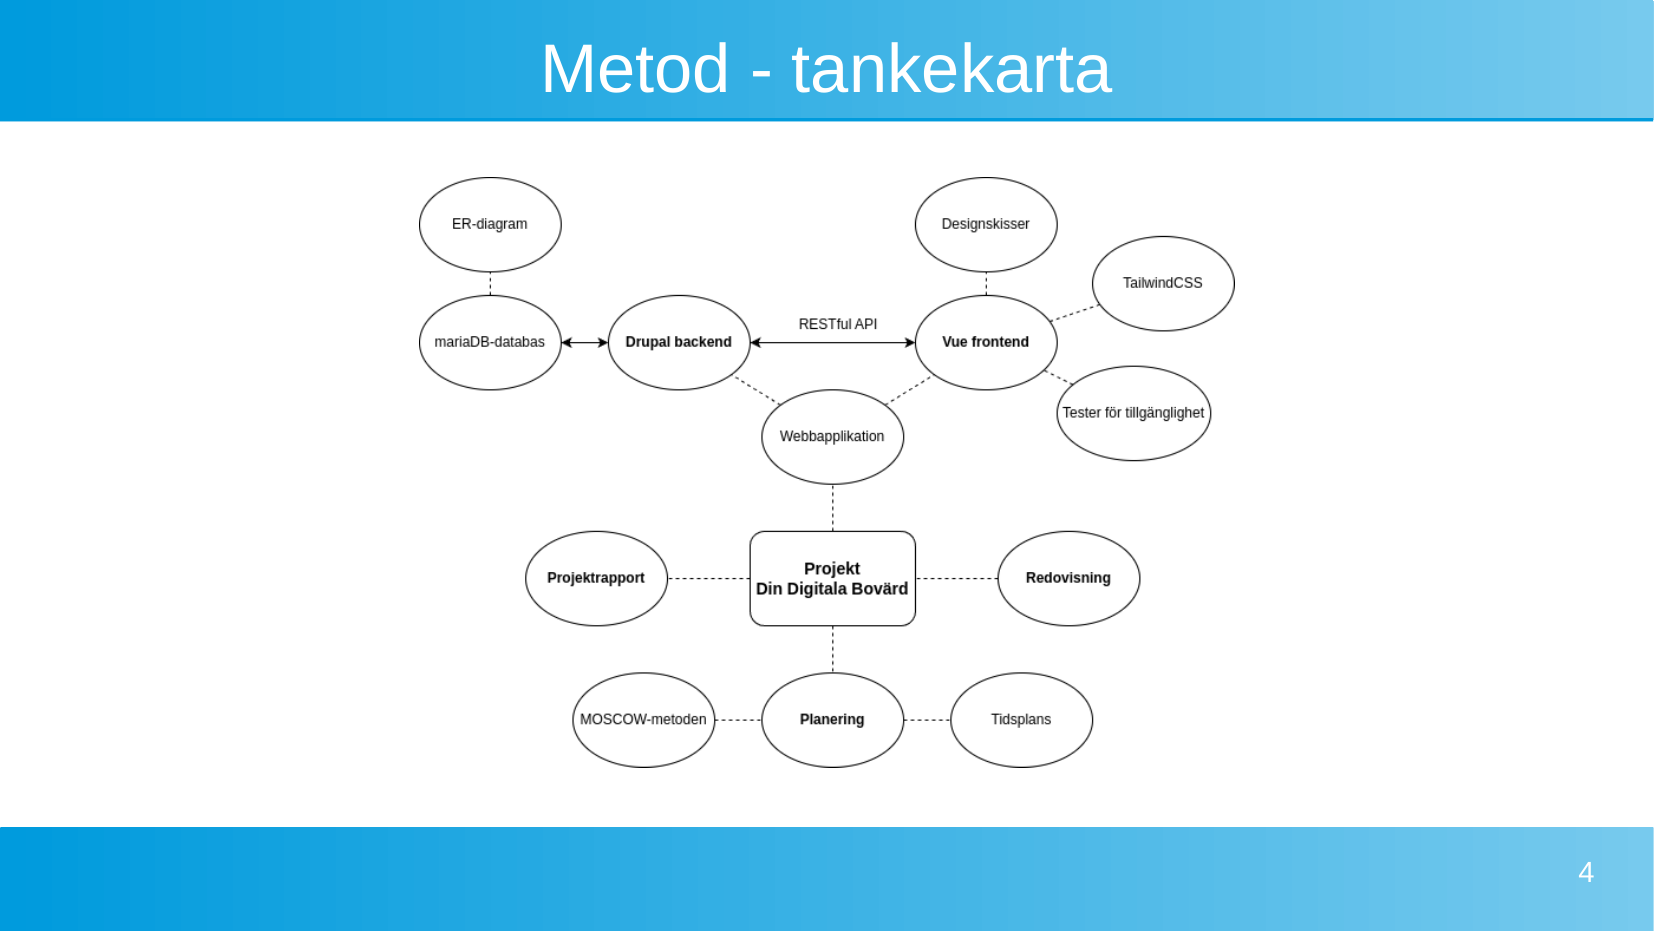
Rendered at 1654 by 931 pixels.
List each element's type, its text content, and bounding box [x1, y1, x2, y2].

picture [419, 177, 1235, 768]
title Metod - tankekarta [59, 29, 1595, 108]
